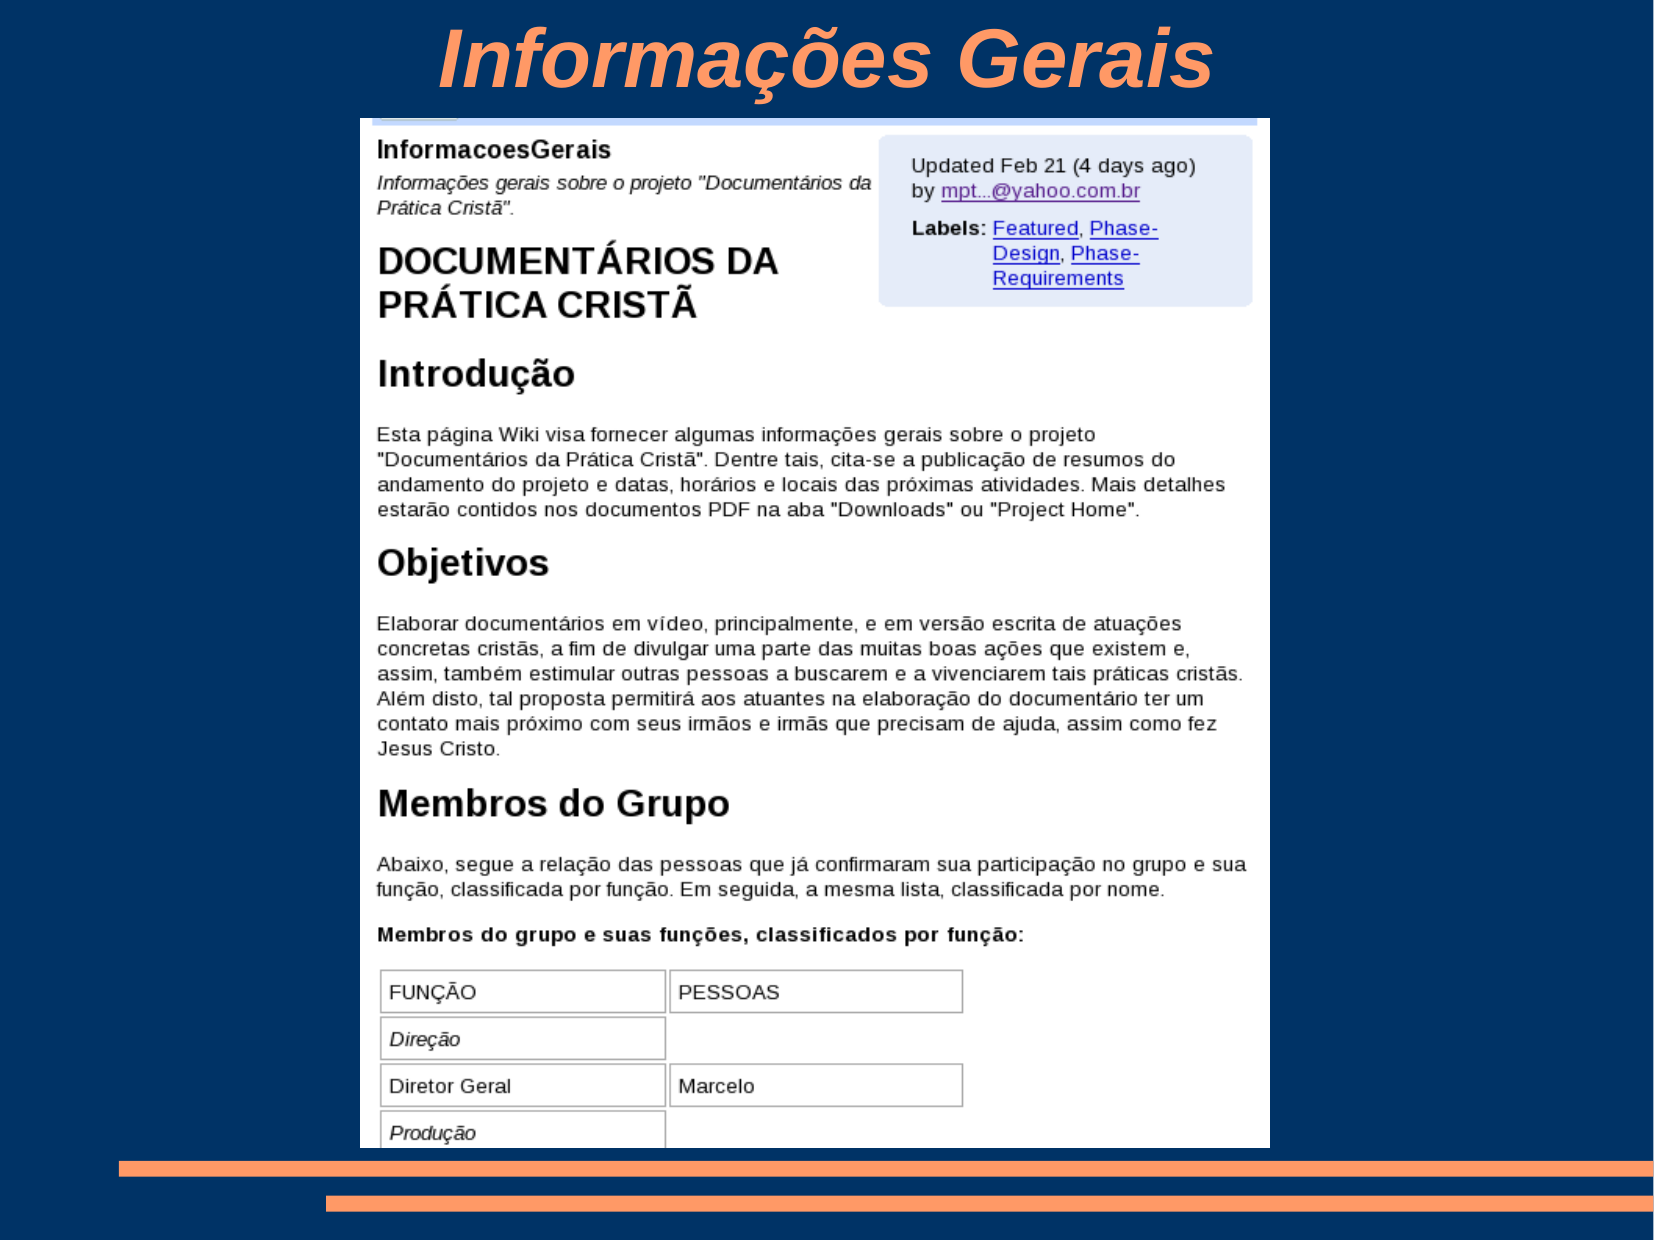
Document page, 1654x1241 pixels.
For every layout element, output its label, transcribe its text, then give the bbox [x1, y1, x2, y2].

picture [360, 118, 1270, 1148]
title Informações Gerais [121, 0, 1534, 125]
